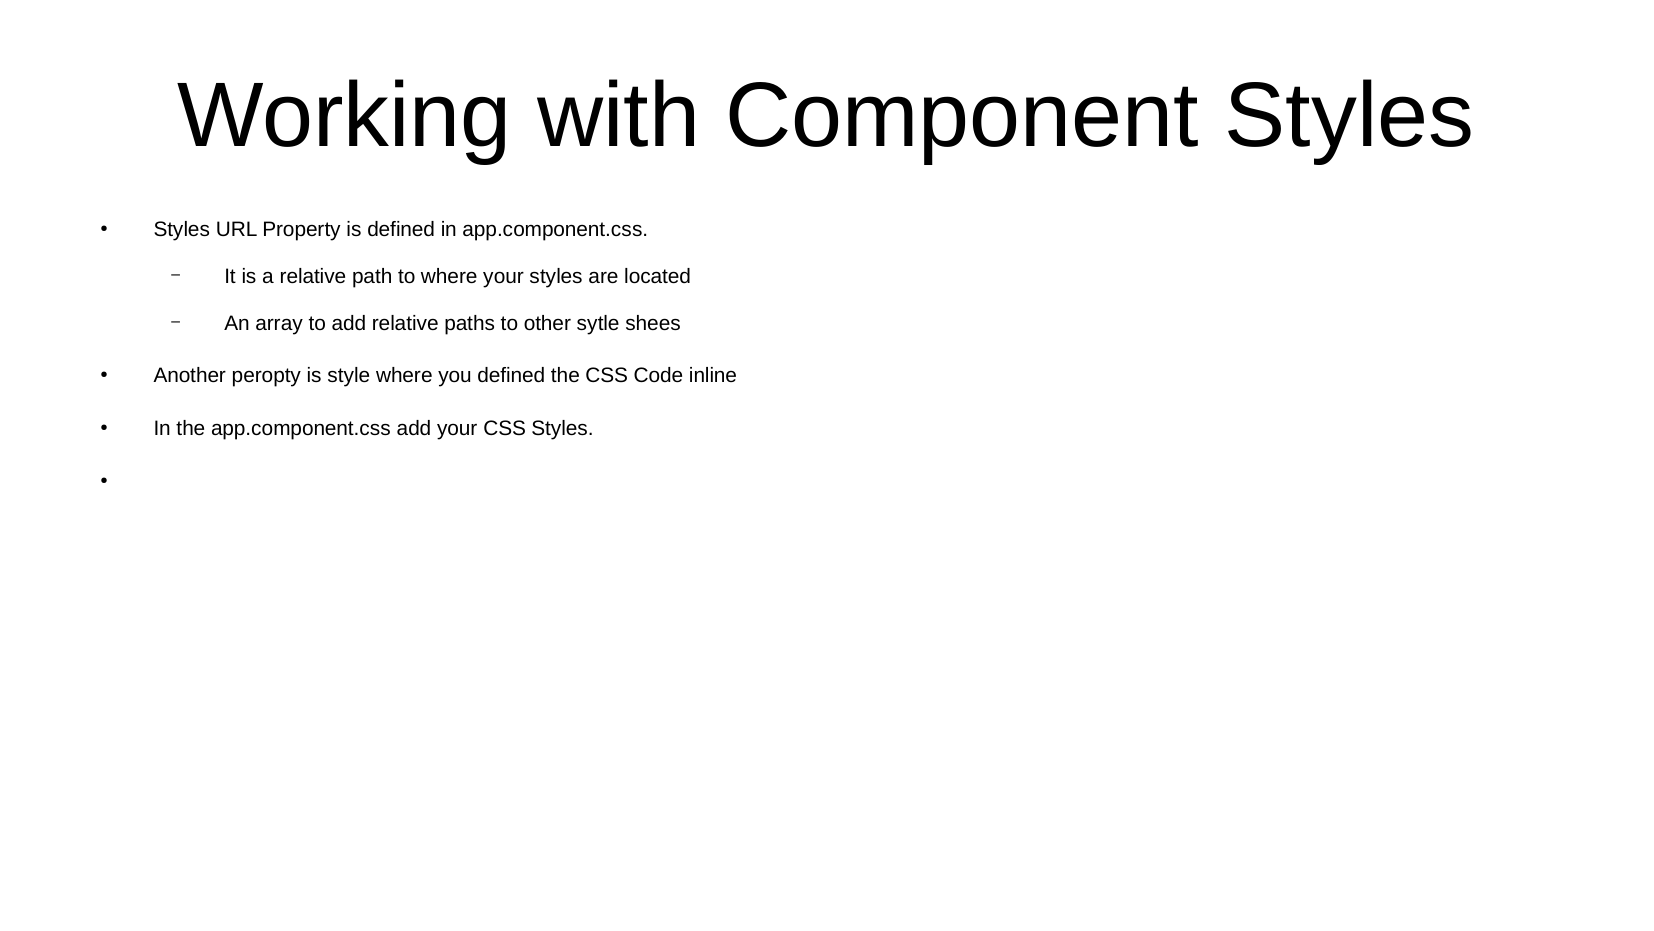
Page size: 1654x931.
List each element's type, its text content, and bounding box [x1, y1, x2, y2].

title Working with Component Styles [82, 37, 1571, 193]
list Styles URL Property is defined in app.component.css. It is a relative path to where your styles are located An array to add relative paths to other sytle shees Another peropty is style where you defined the CSS Code inline In the app.component.css add your CSS Styles. [82, 217, 1576, 916]
